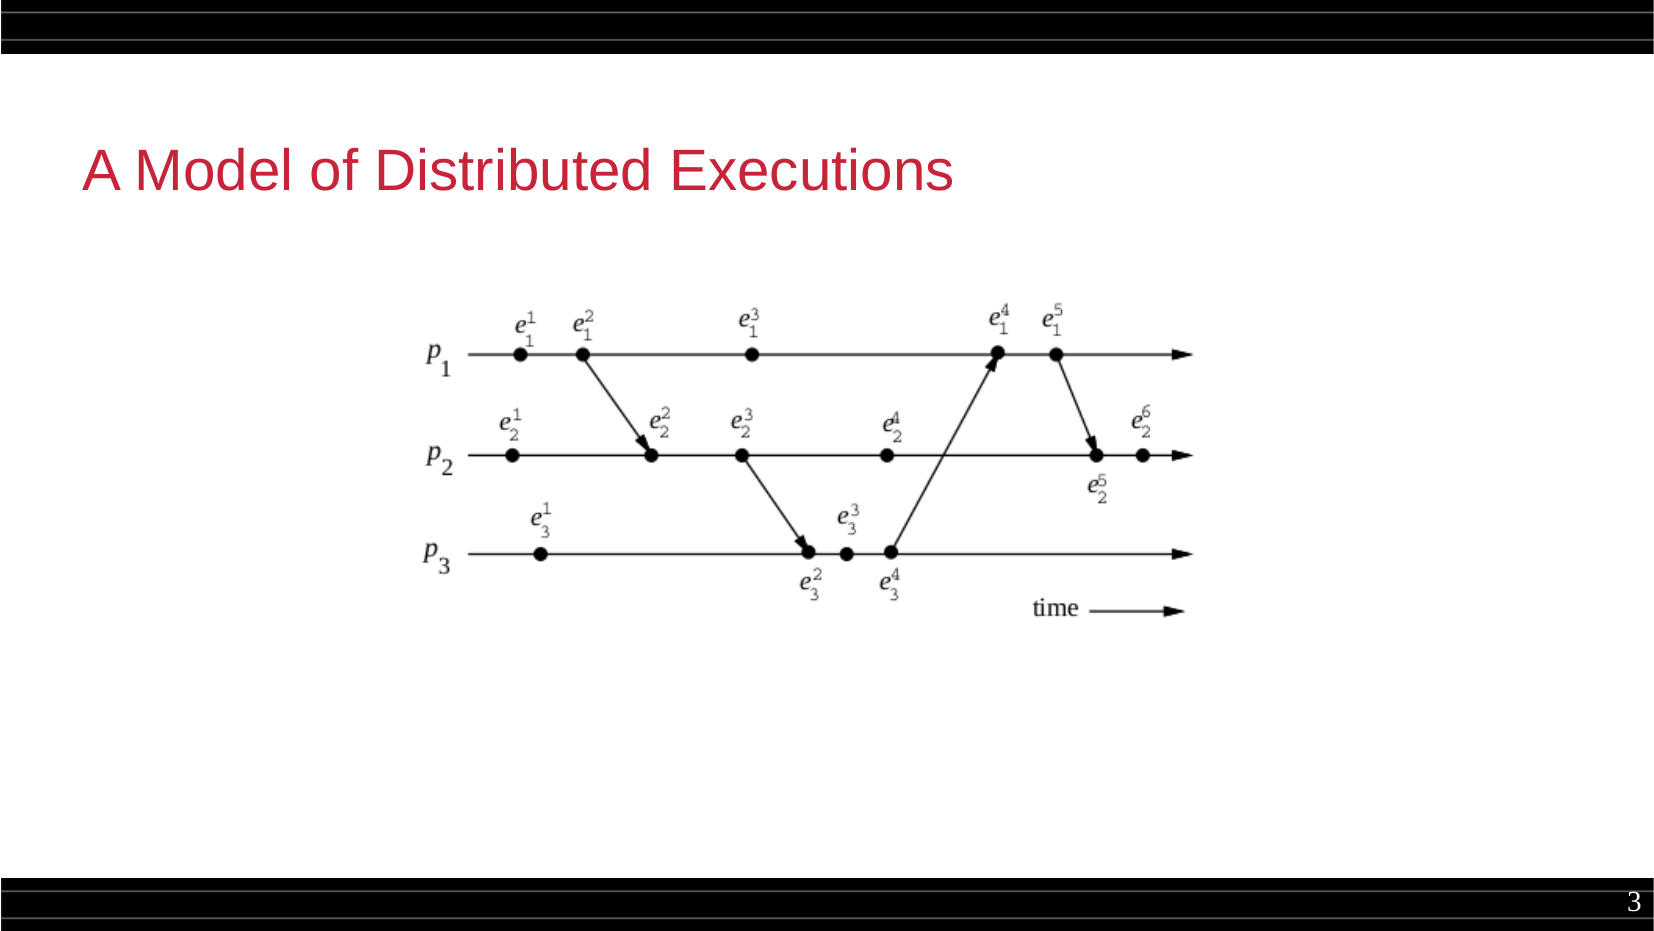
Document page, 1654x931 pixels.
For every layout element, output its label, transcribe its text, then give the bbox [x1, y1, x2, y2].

picture [390, 261, 1266, 671]
title A Model of Distributed Executions [82, 92, 1571, 249]
picture [1, 878, 1654, 931]
picture [1, 0, 1654, 54]
